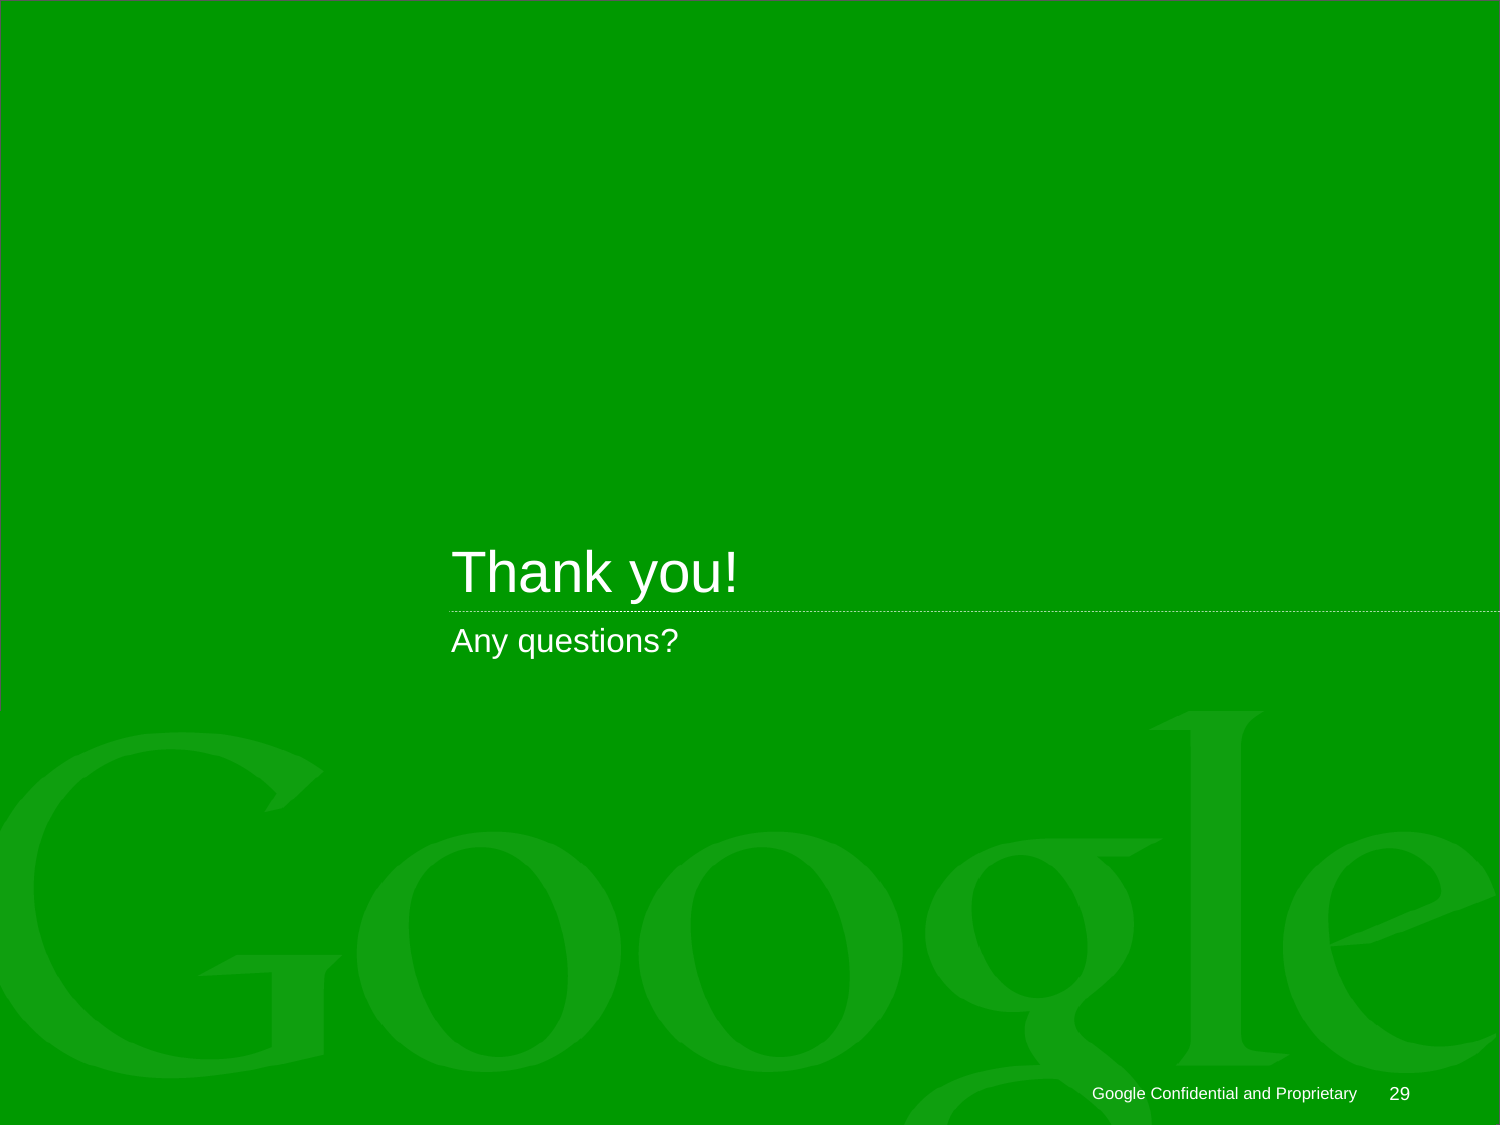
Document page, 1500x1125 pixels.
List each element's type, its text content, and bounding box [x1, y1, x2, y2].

title Thank you! [436, 534, 1460, 611]
subtitle Any questions? [436, 611, 1460, 668]
picture [0, 711, 1497, 1125]
